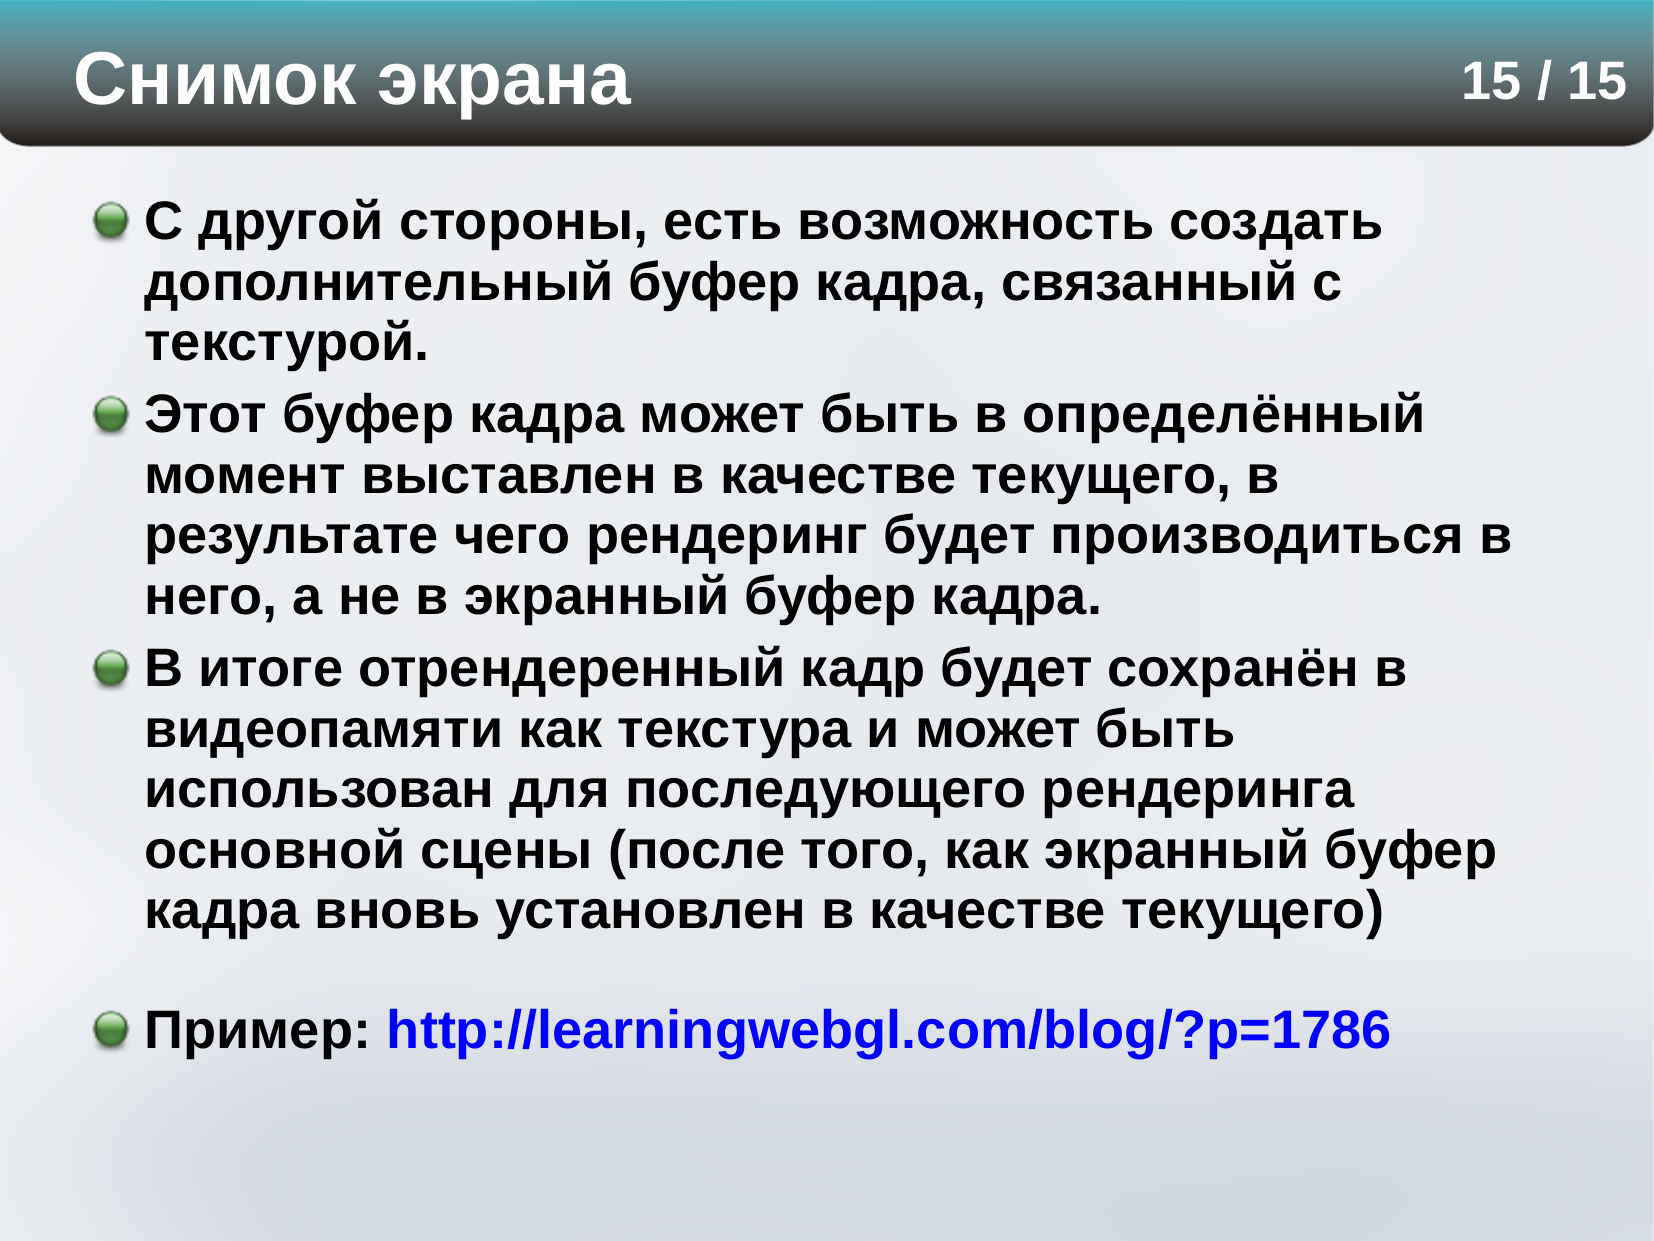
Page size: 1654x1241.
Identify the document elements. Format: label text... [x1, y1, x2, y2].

text_box <номер> / 15 [1446, 42, 1654, 179]
picture [0, 0, 1654, 1241]
text_box С другой стороны, есть возможность создать дополнительный буфер кадра, связанный с текстурой. Этот буфер кадра может быть в определённый момент выставлен в качестве текущего, в результате чего рендеринг будет производиться в него, а не в экранный буфер кадра. В итоге отрендеренный кадр будет сохранён в видеопамяти как текстура и может быть использован для последующего рендеринга основной сцены (после того, как экранный буфер кадра вновь установлен в качестве текущего) Пример: http://learningwebgl.com/blog/?p=1786 [70, 183, 1595, 1068]
text_box Снимок экрана [59, 29, 1359, 129]
